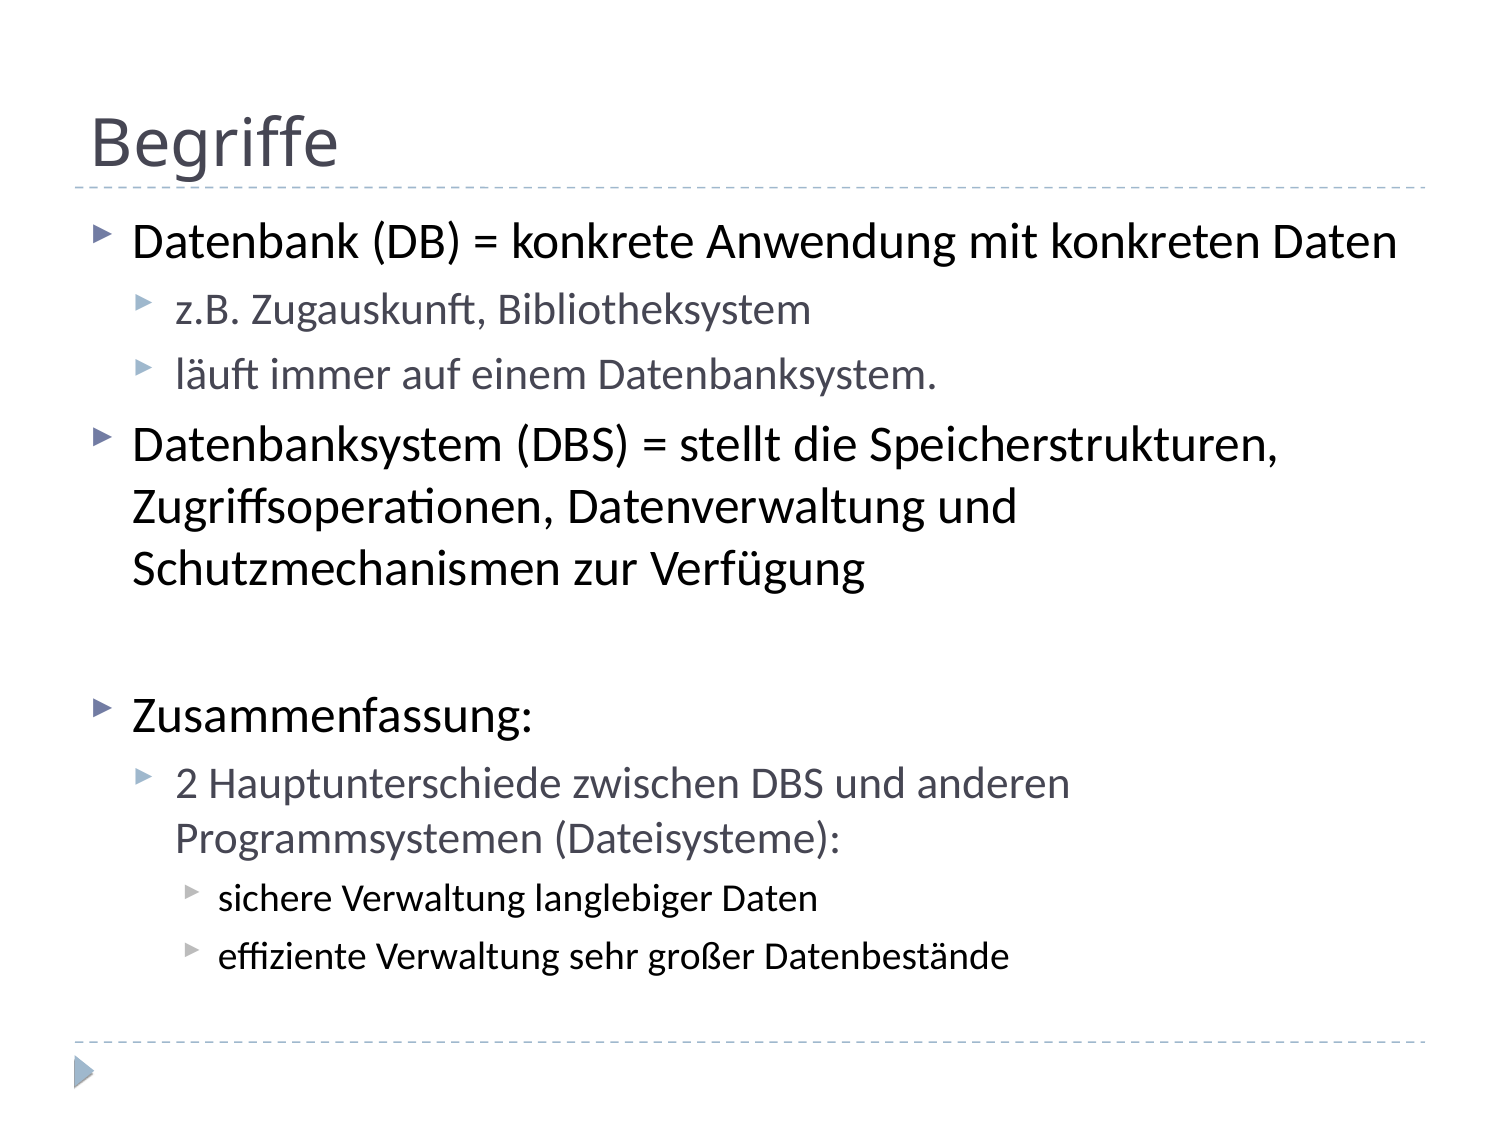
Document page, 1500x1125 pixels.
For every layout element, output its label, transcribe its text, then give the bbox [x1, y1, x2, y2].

list Datenbank (DB) = konkrete Anwendung mit konkreten Daten z.B. Zugauskunft, Bibliotheksystem läuft immer auf einem Datenbanksystem. Datenbanksystem (DBS) = stellt die Speicherstrukturen, Zugriffsoperationen, Datenverwaltung und Schutzmechanismen zur Verfügung Zusammenfassung: 2 Hauptunterschiede zwischen DBS und anderen Programmsystemen (Dateisysteme): sichere Verwaltung langlebiger Daten effiziente Verwaltung sehr großer Datenbestände [75, 200, 1425, 1010]
title Begriffe [75, 24, 1425, 188]
